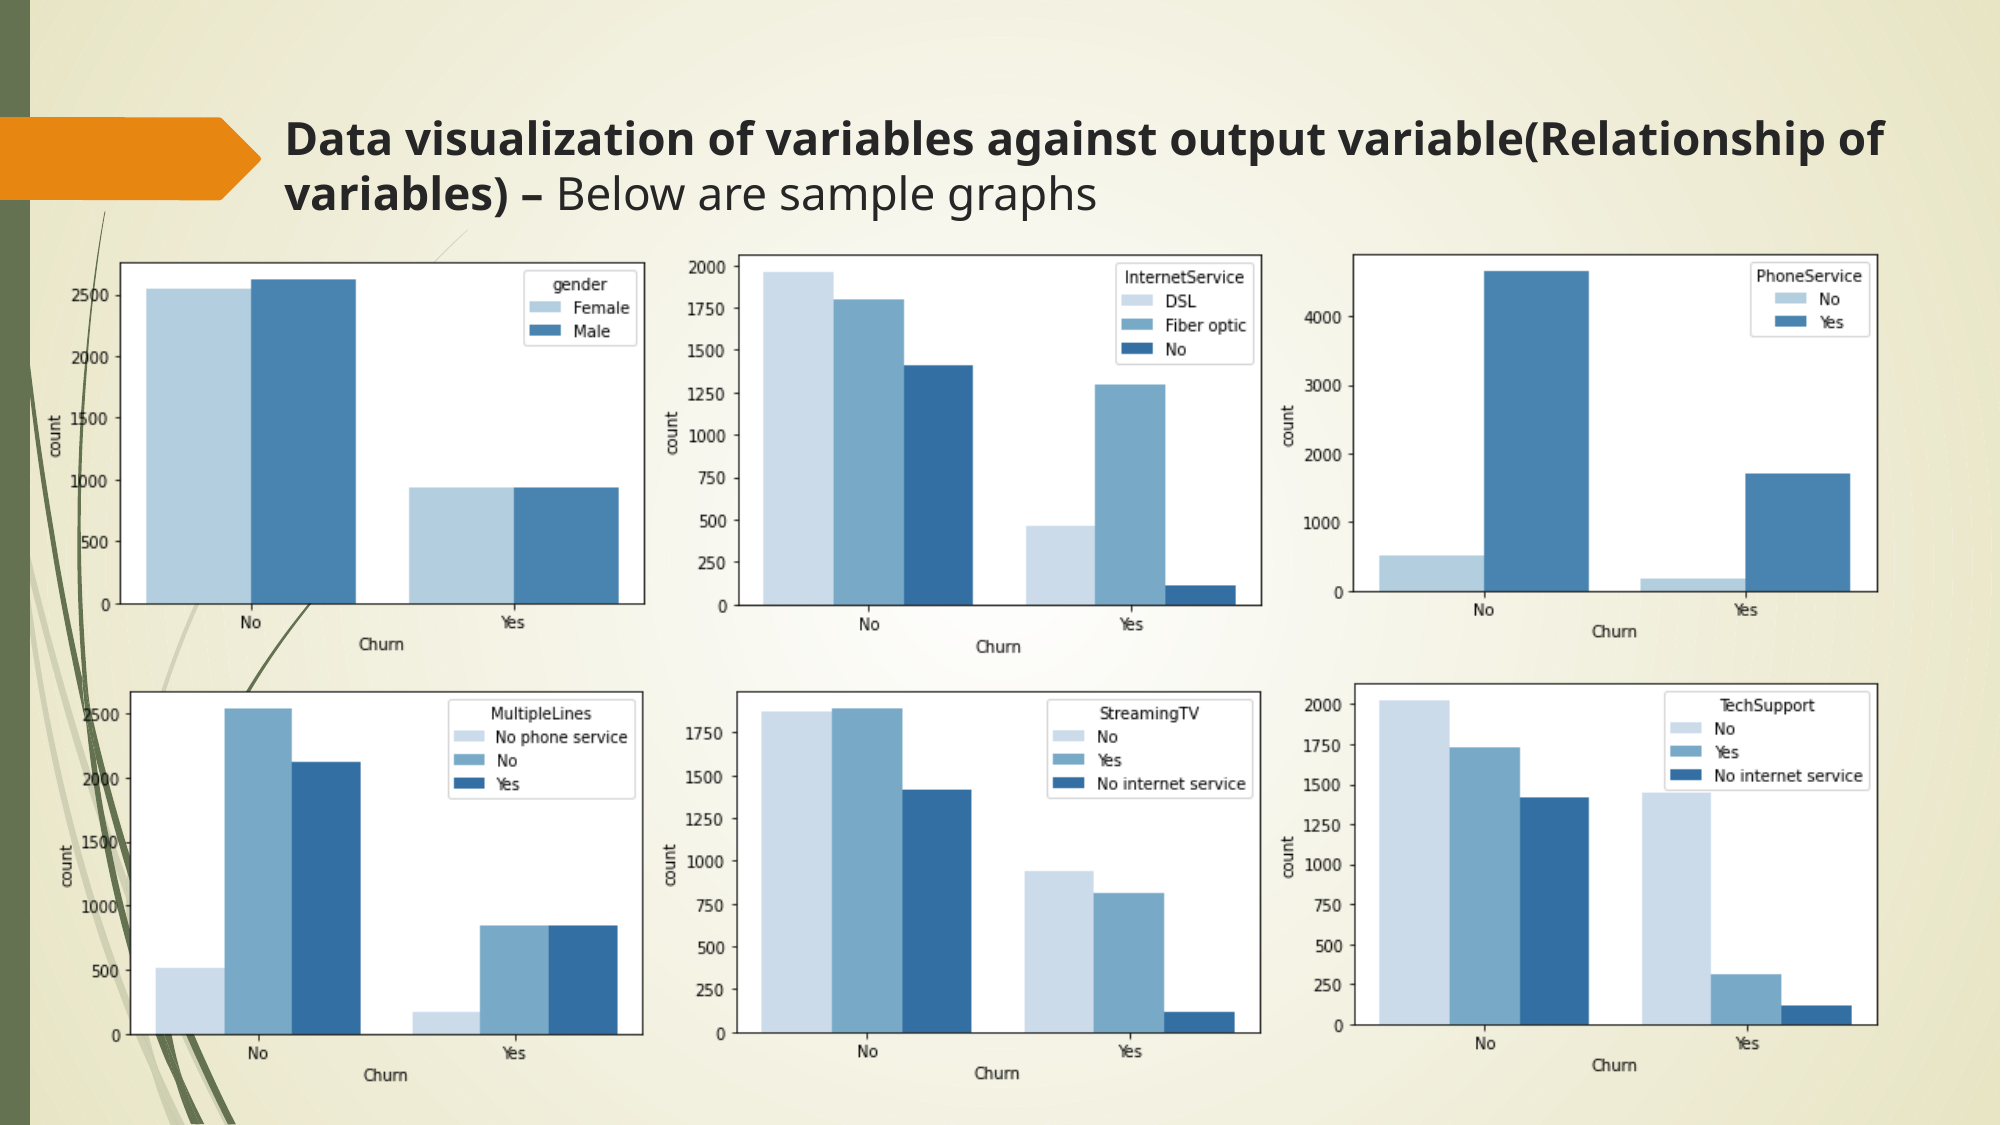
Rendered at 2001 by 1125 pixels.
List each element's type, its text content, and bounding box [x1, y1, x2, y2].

picture [37, 245, 1888, 666]
picture [49, 674, 1888, 1094]
title Data visualization of variables against output variable(Relationship of variables) – Below are sample graphs [269, 102, 1963, 237]
